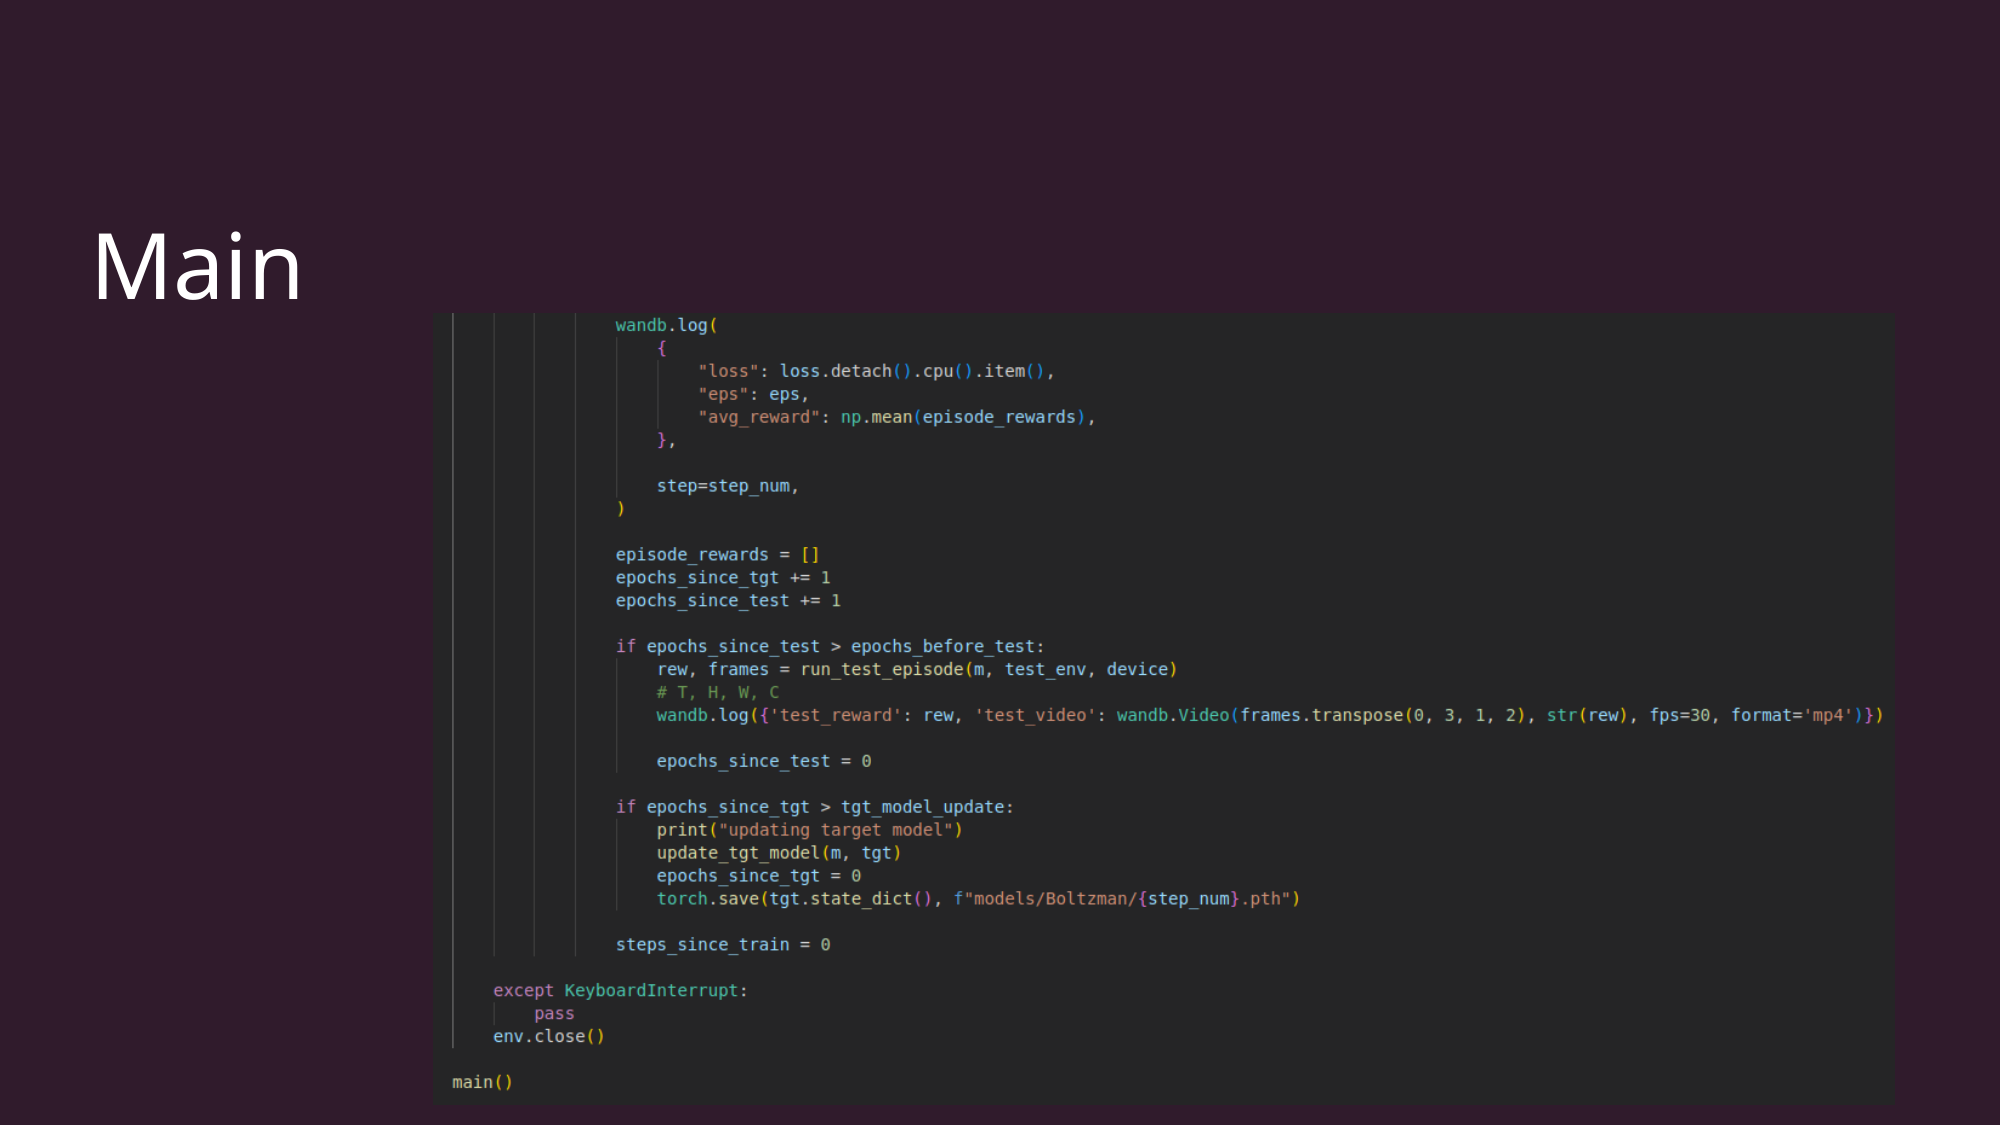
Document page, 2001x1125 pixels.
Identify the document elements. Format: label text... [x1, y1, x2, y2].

title Main [75, 109, 1336, 328]
picture [433, 313, 1895, 1105]
